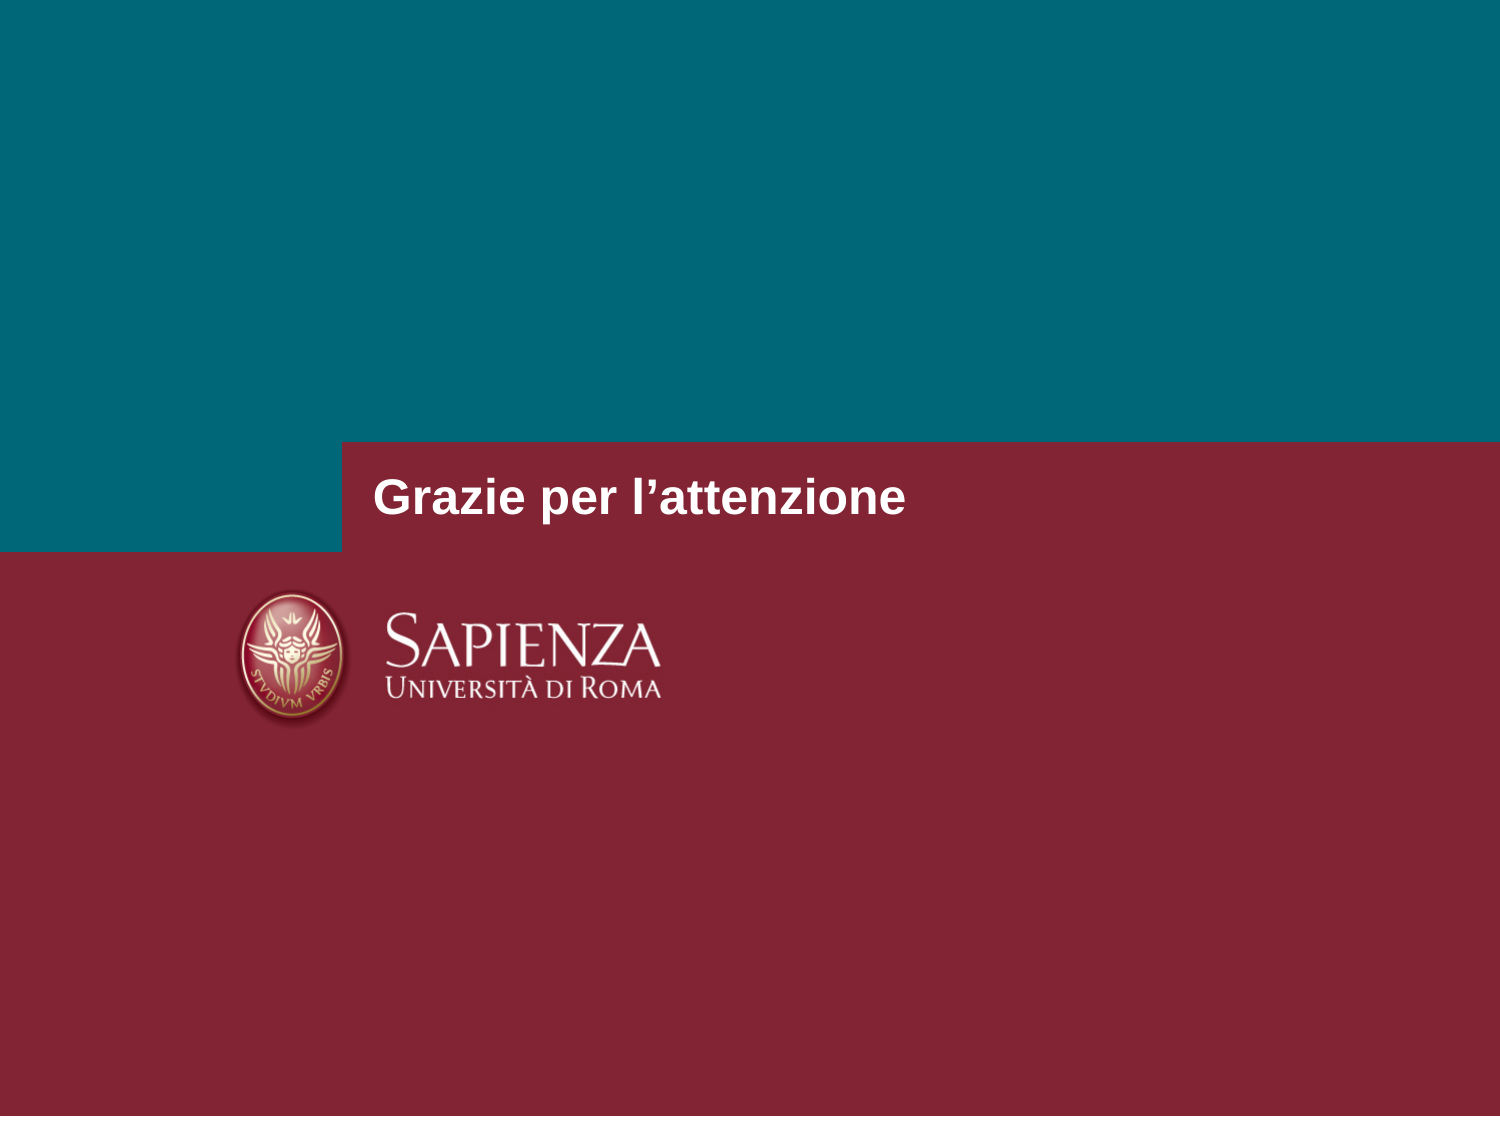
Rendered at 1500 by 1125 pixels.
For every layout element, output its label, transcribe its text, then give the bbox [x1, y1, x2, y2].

text_box [0, 0, 1500, 552]
title Grazie per l’attenzione [358, 456, 1359, 553]
picture [0, 442, 1500, 1116]
